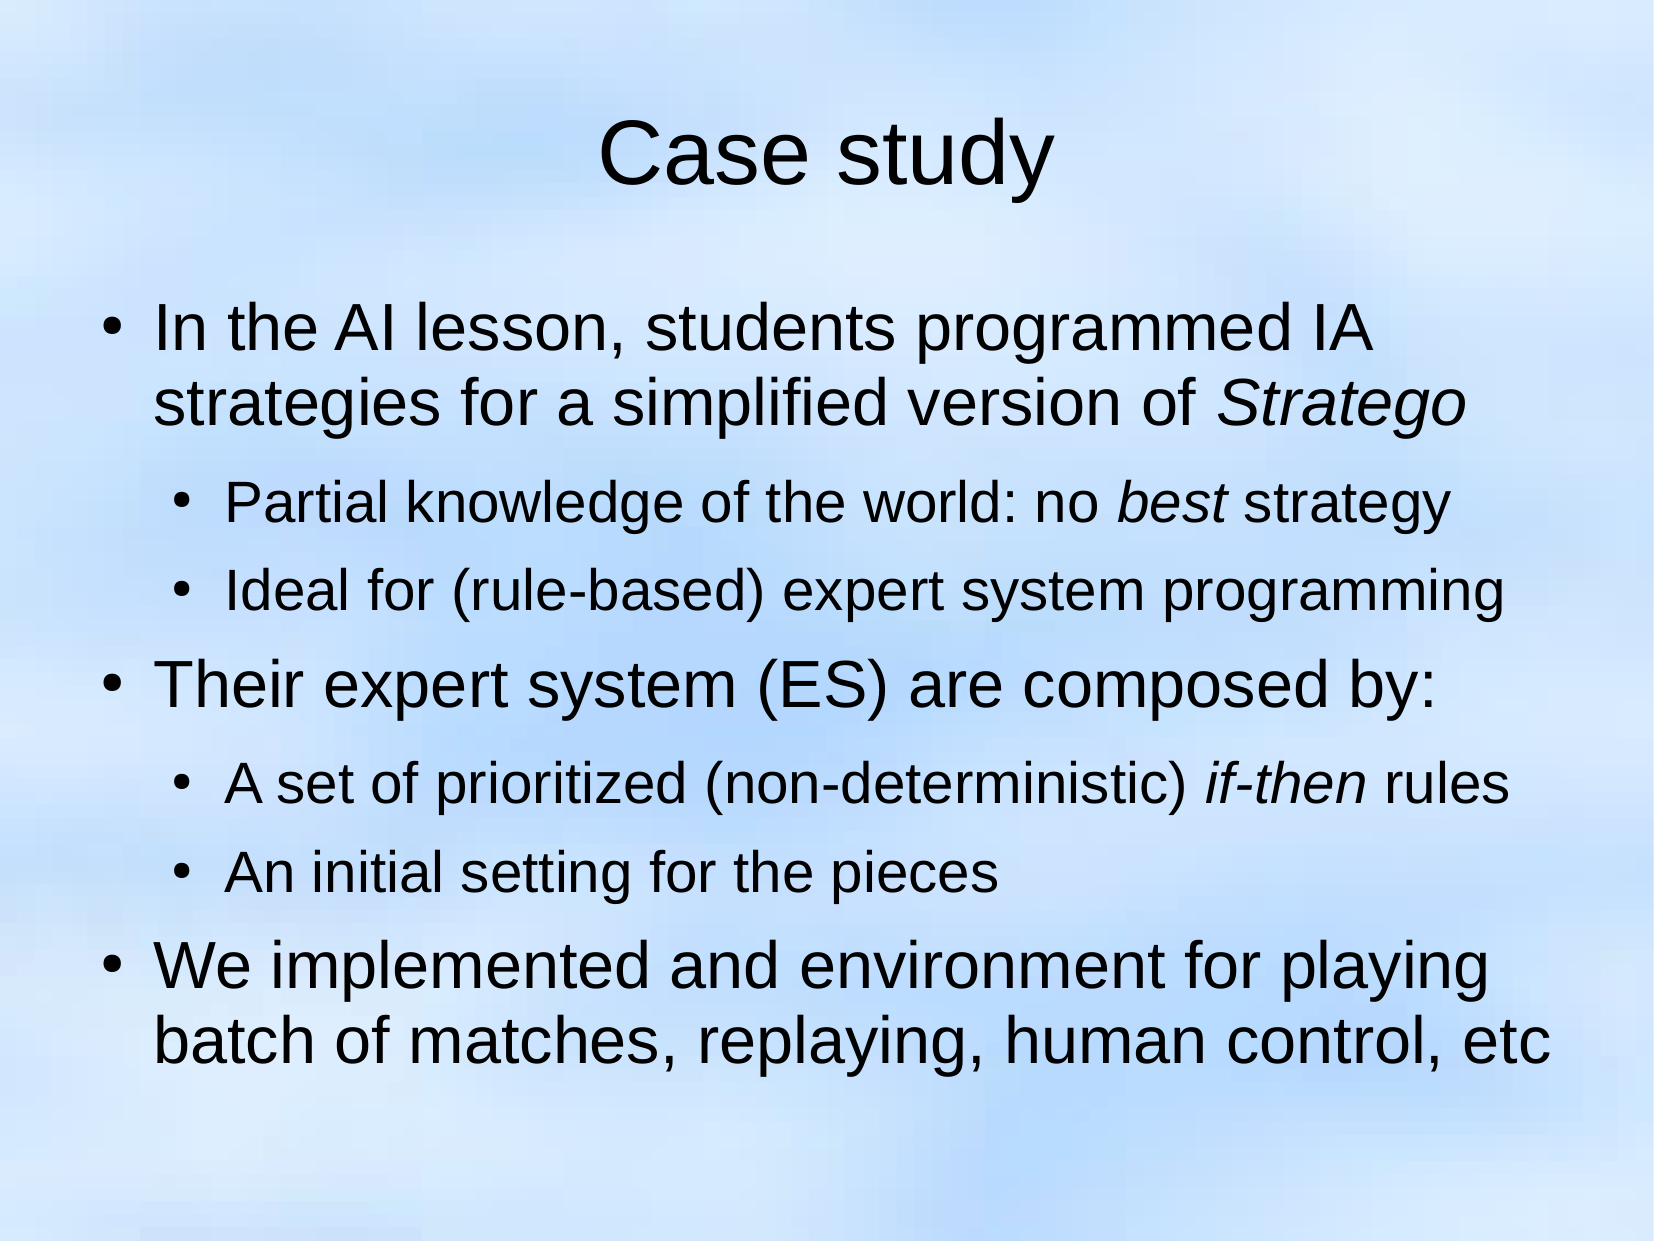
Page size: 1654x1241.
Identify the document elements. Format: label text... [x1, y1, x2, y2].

picture [0, 0, 1654, 1241]
title Case study [82, 56, 1571, 250]
list In the AI lesson, students programmed IA strategies for a simplified version of Stratego Partial knowledge of the world: no best strategy Ideal for (rule-based) expert system programming Their expert system (ES) are composed by: A set of prioritized (non-deterministic) if-then rules An initial setting for the pieces We implemented and environment for playing batch of matches, replaying, human control, etc [82, 290, 1571, 1109]
